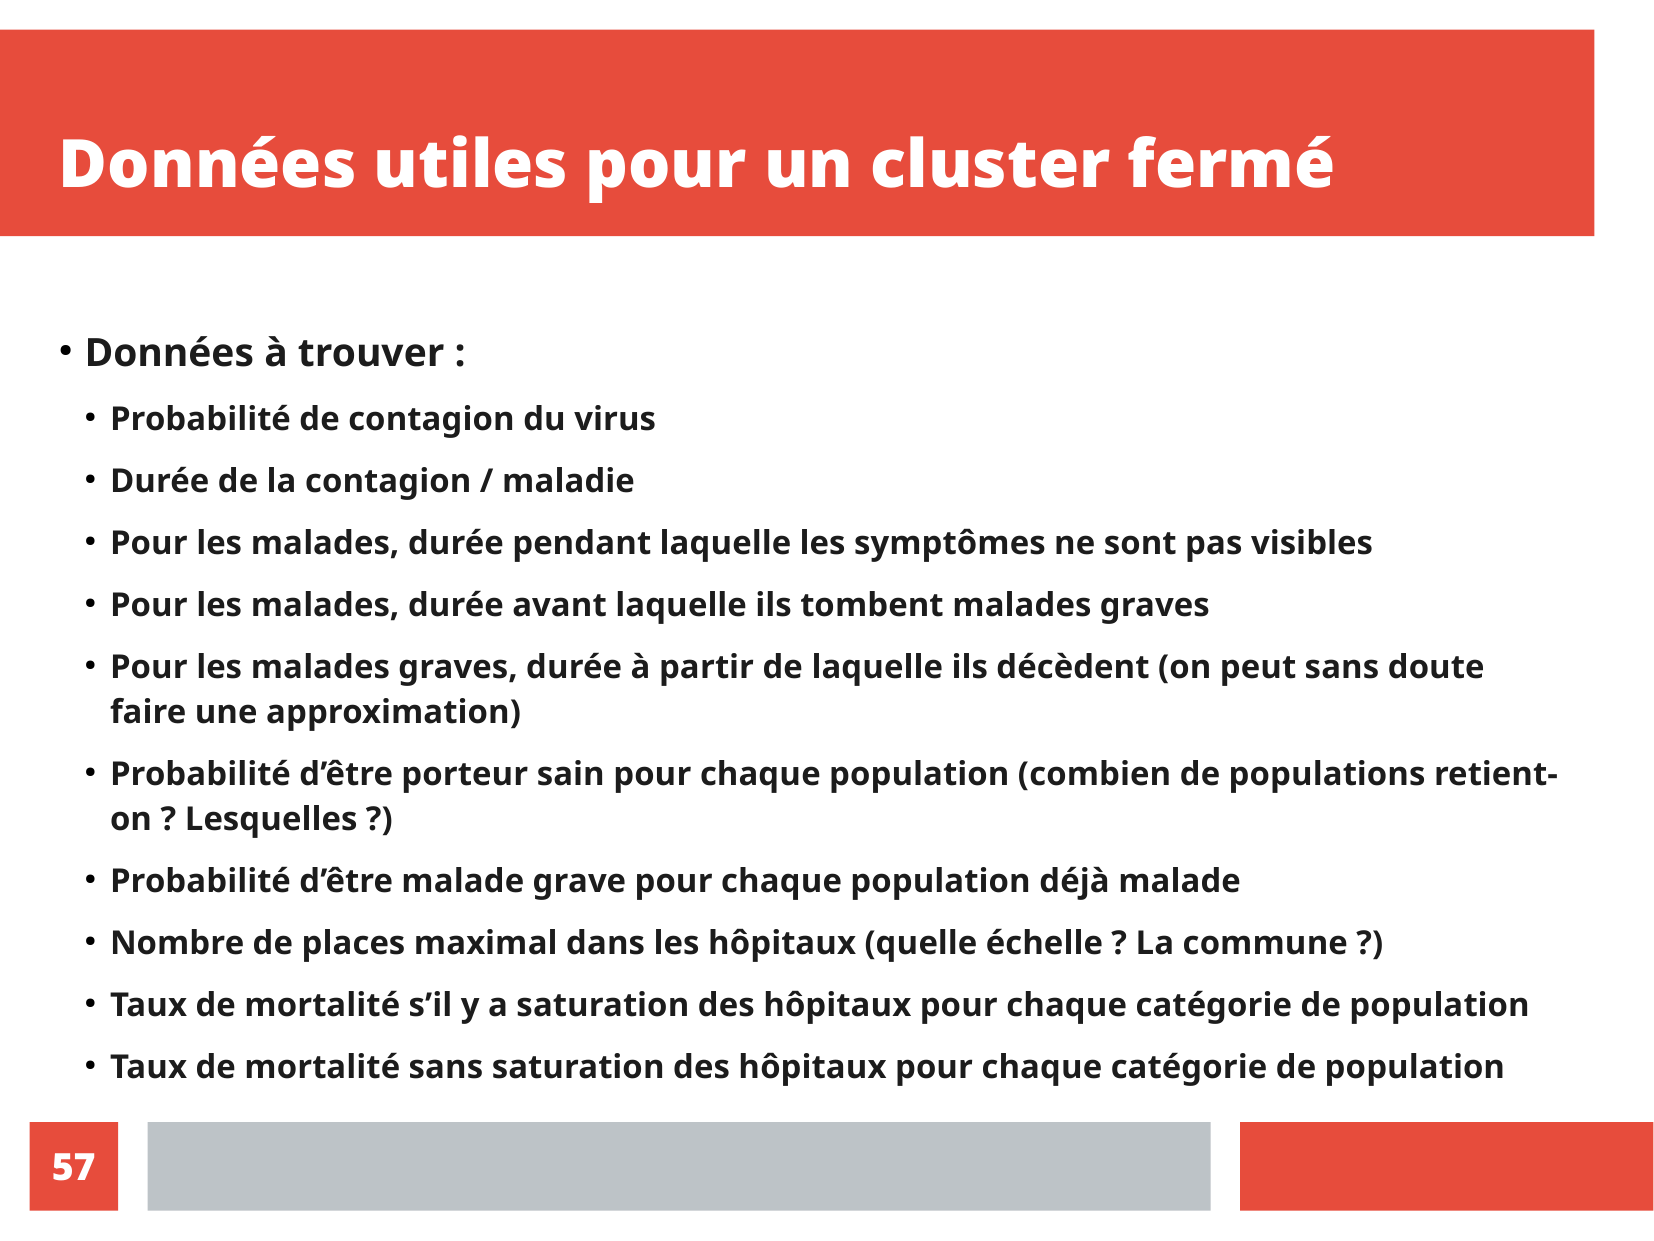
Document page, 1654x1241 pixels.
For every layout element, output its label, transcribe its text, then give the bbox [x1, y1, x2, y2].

list Données à trouver : Probabilité de contagion du virus Durée de la contagion / maladie Pour les malades, durée pendant laquelle les symptômes ne sont pas visibles Pour les malades, durée avant laquelle ils tombent malades graves Pour les malades graves, durée à partir de laquelle ils décèdent (on peut sans doute faire une approximation) Probabilité d’être porteur sain pour chaque population (combien de populations retient-on ? Lesquelles ?) Probabilité d’être malade grave pour chaque population déjà malade Nombre de places maximal dans les hôpitaux (quelle échelle ? La commune ?) Taux de mortalité s’il y a saturation des hôpitaux pour chaque catégorie de population Taux de mortalité sans saturation des hôpitaux pour chaque catégorie de population [59, 324, 1565, 1093]
title Données utiles pour un cluster fermé [59, 59, 1595, 207]
